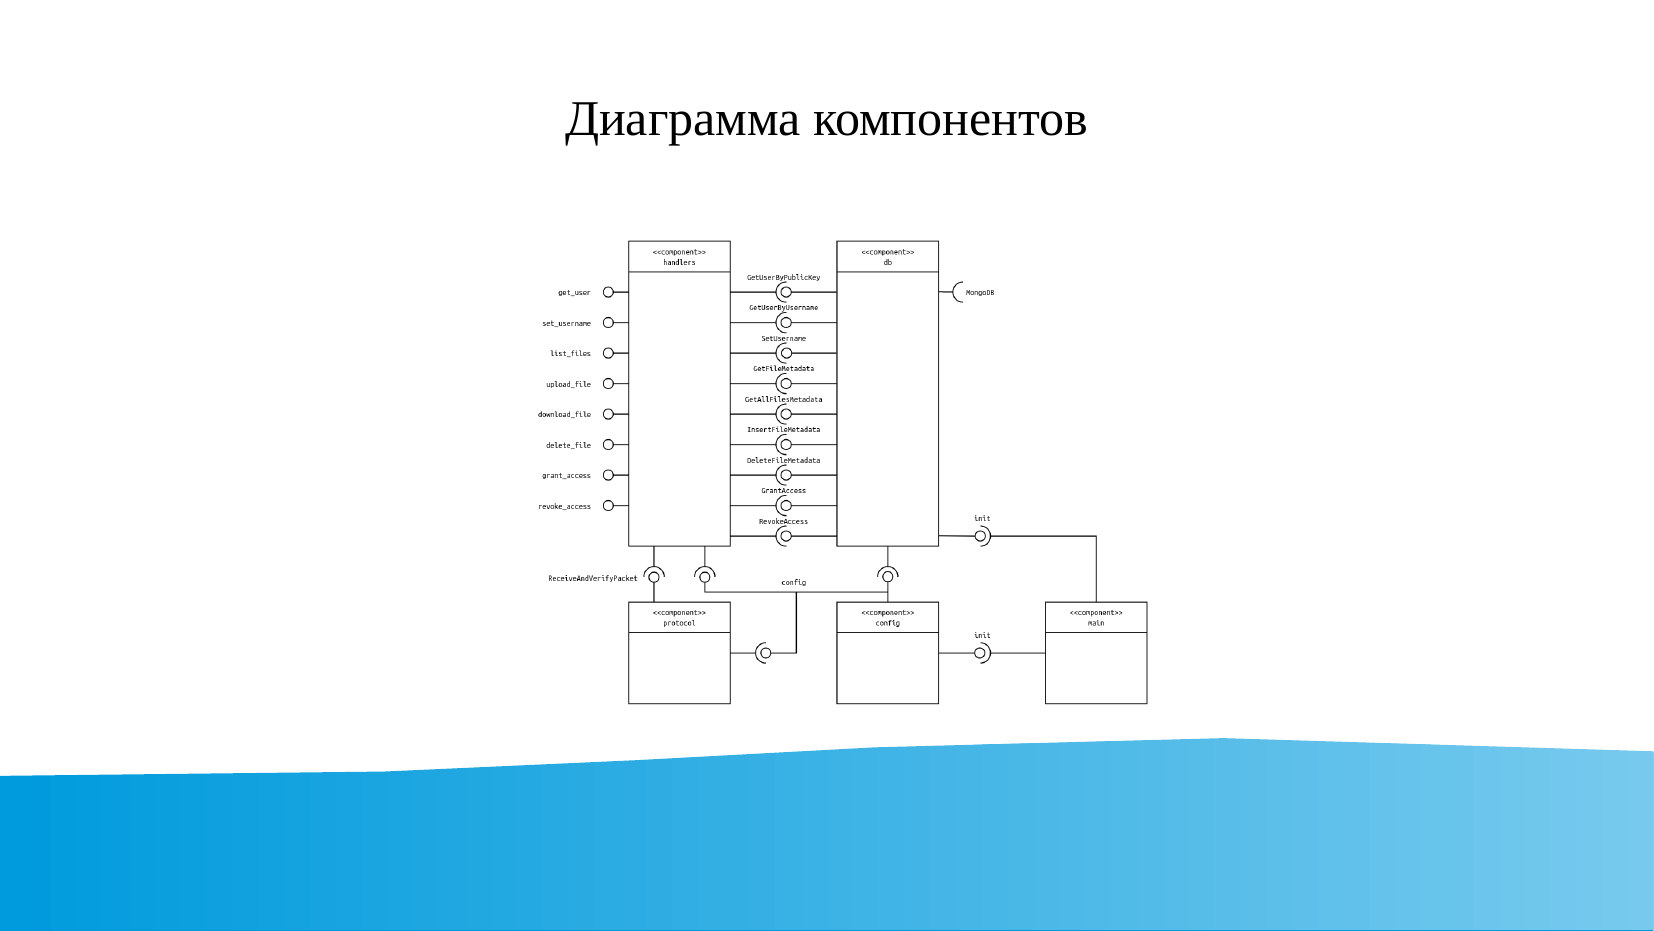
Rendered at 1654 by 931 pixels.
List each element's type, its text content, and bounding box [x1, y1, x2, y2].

picture [531, 235, 1152, 709]
title Диаграмма компонентов [0, 29, 1654, 207]
